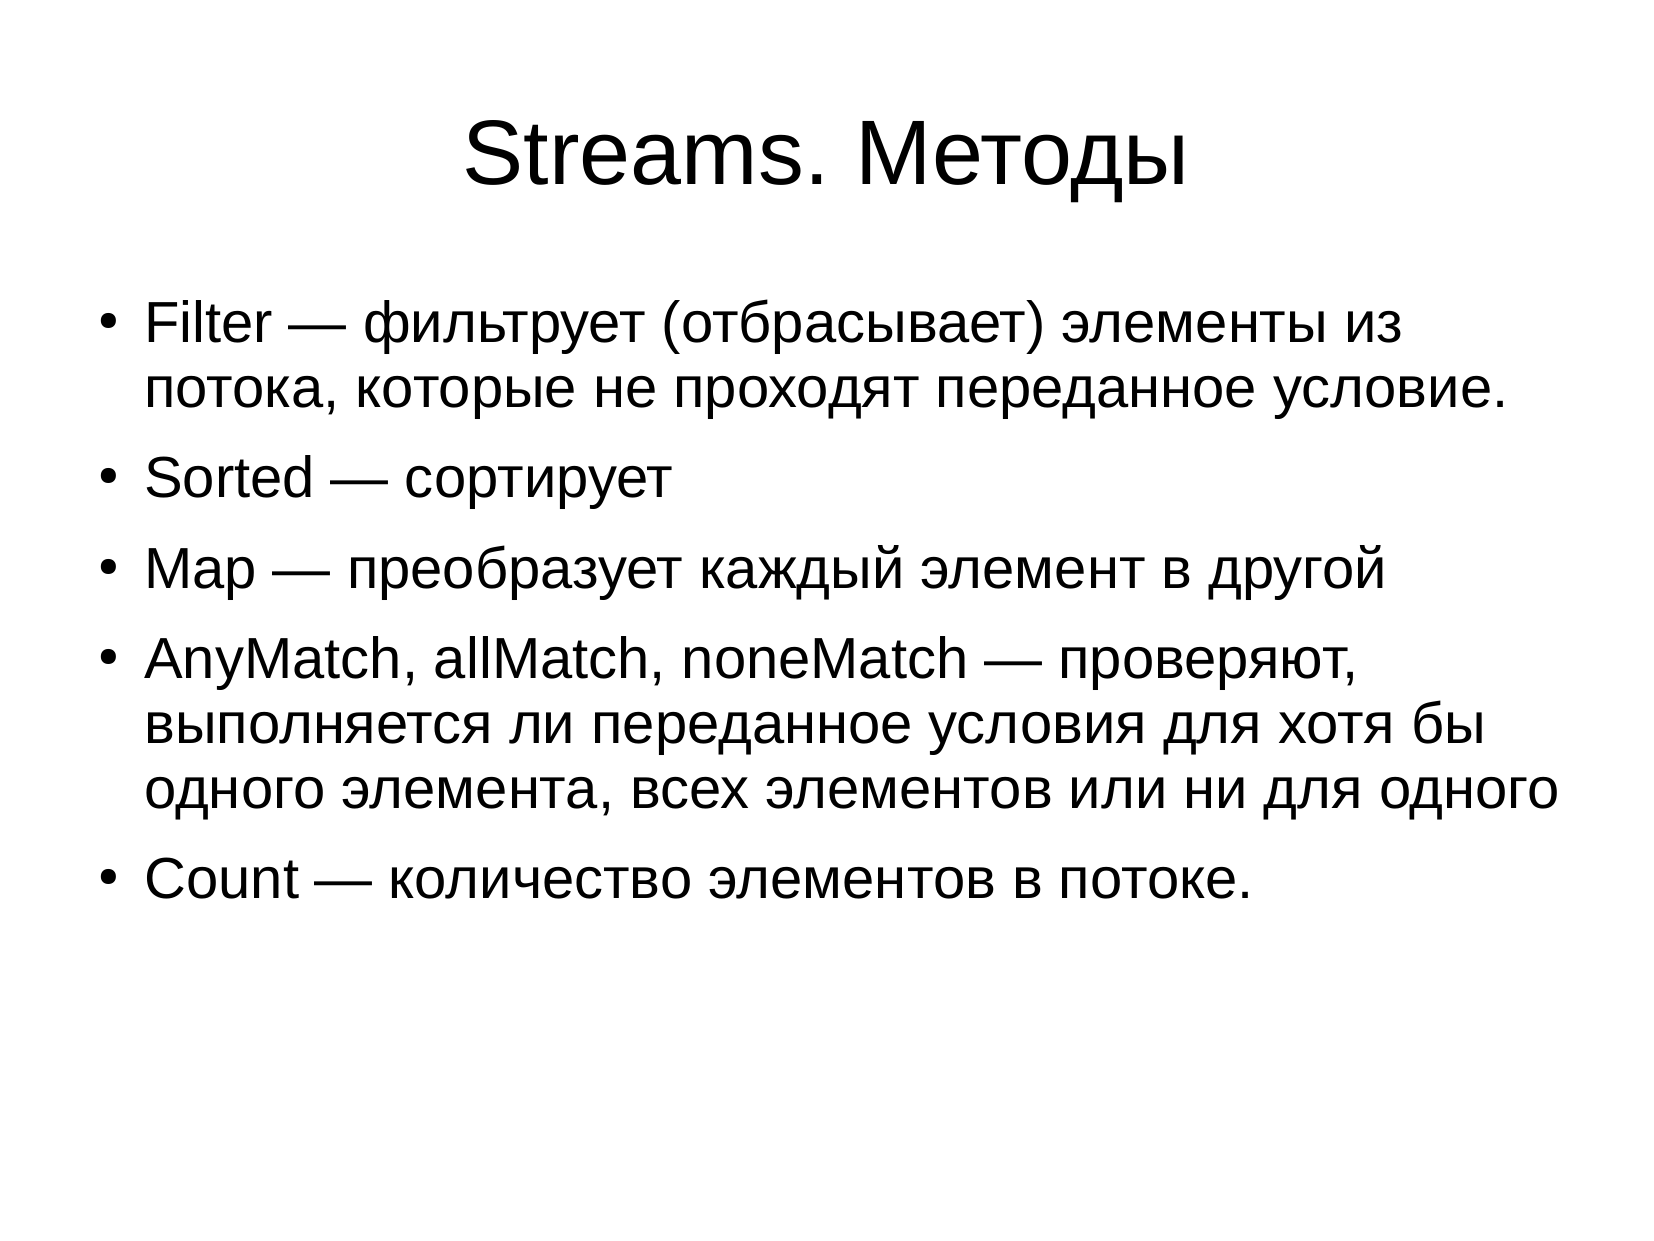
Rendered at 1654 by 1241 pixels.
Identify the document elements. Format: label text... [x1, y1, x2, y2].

list Filter — фильтрует (отбрасывает) элементы из потока, которые не проходят переданное условие. Sorted — сортирует Map — преобразует каждый элемент в другой AnyMatch, allMatch, noneMatch — проверяют, выполняется ли переданное условия для хотя бы одного элемента, всех элементов или ни для одного Count — количество элементов в потоке. [82, 290, 1571, 1010]
title Streams. Методы [82, 49, 1571, 257]
